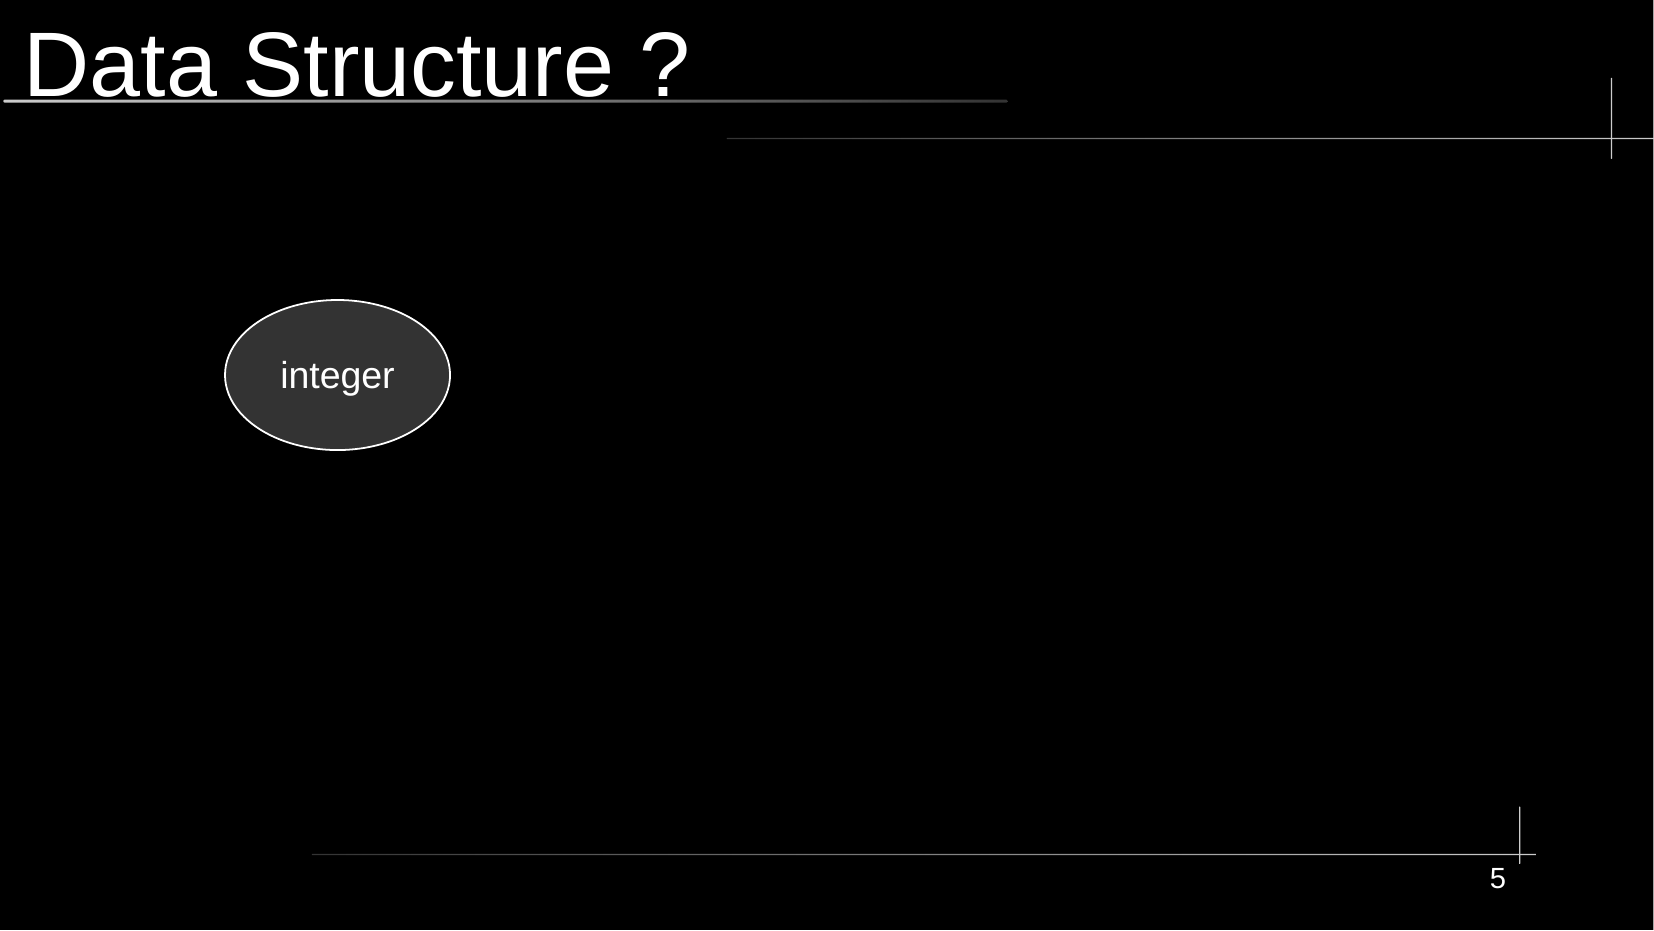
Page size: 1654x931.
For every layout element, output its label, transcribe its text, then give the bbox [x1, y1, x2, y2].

title Data Structure ? [23, 11, 1589, 119]
text_box integer [225, 300, 451, 451]
